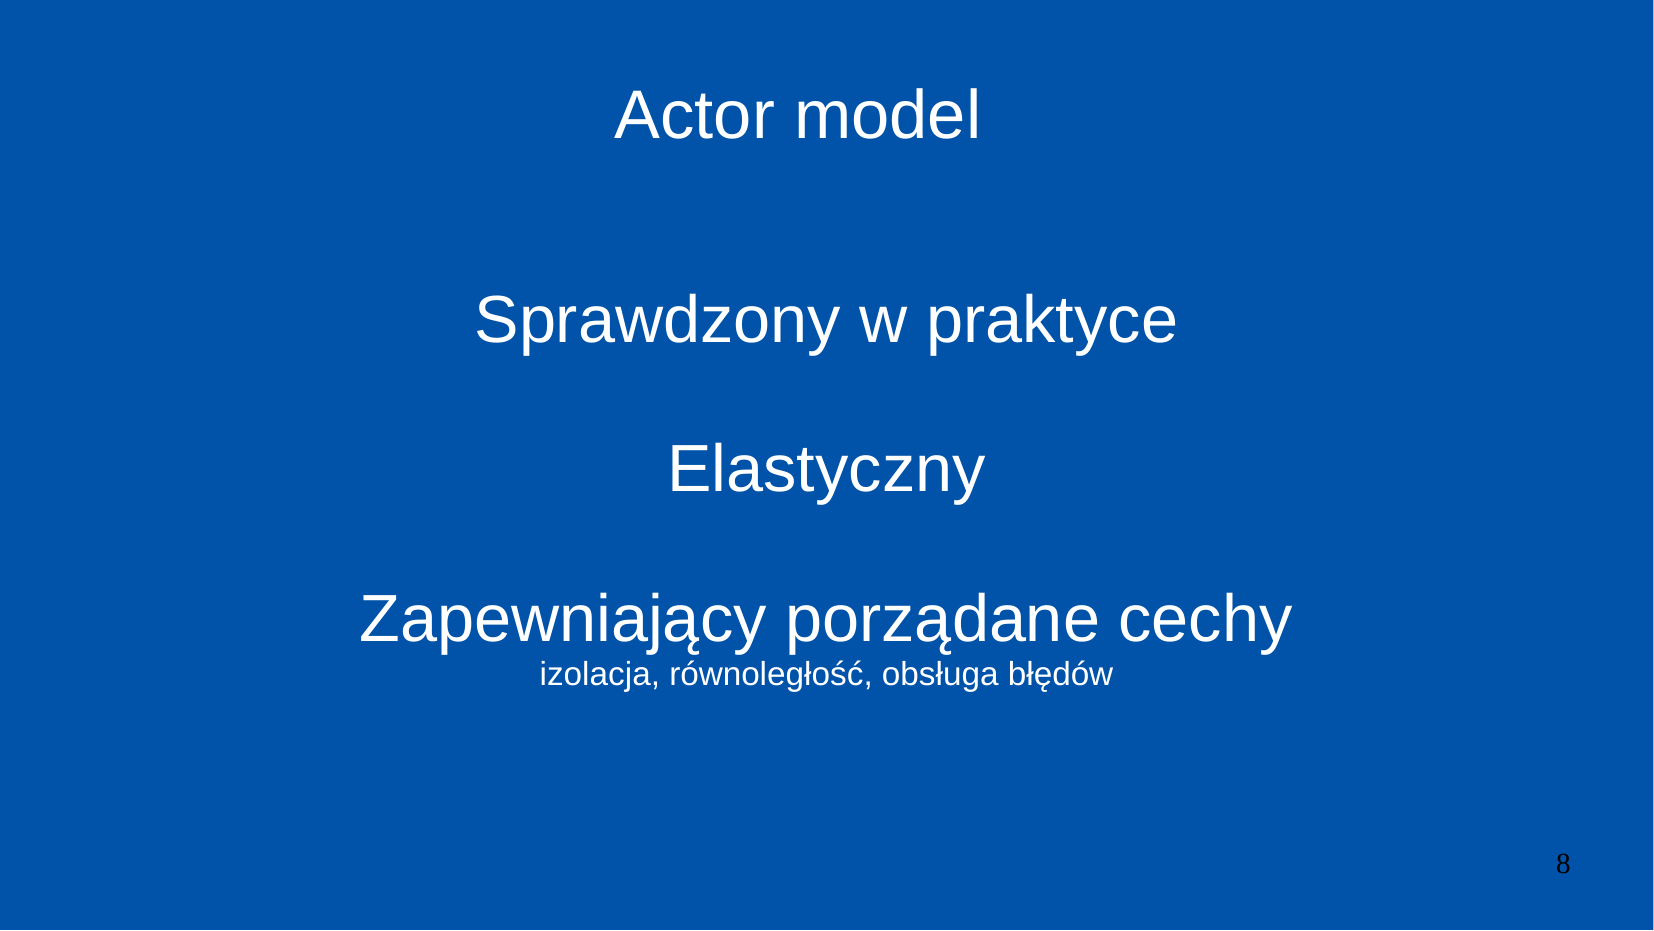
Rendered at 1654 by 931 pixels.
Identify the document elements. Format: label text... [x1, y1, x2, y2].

title Actor model [82, 37, 1571, 193]
subtitle Sprawdzony w praktyce Elastyczny Zapewniający porządane cechy izolacja, równoległość, obsługa błędów [82, 217, 1571, 758]
